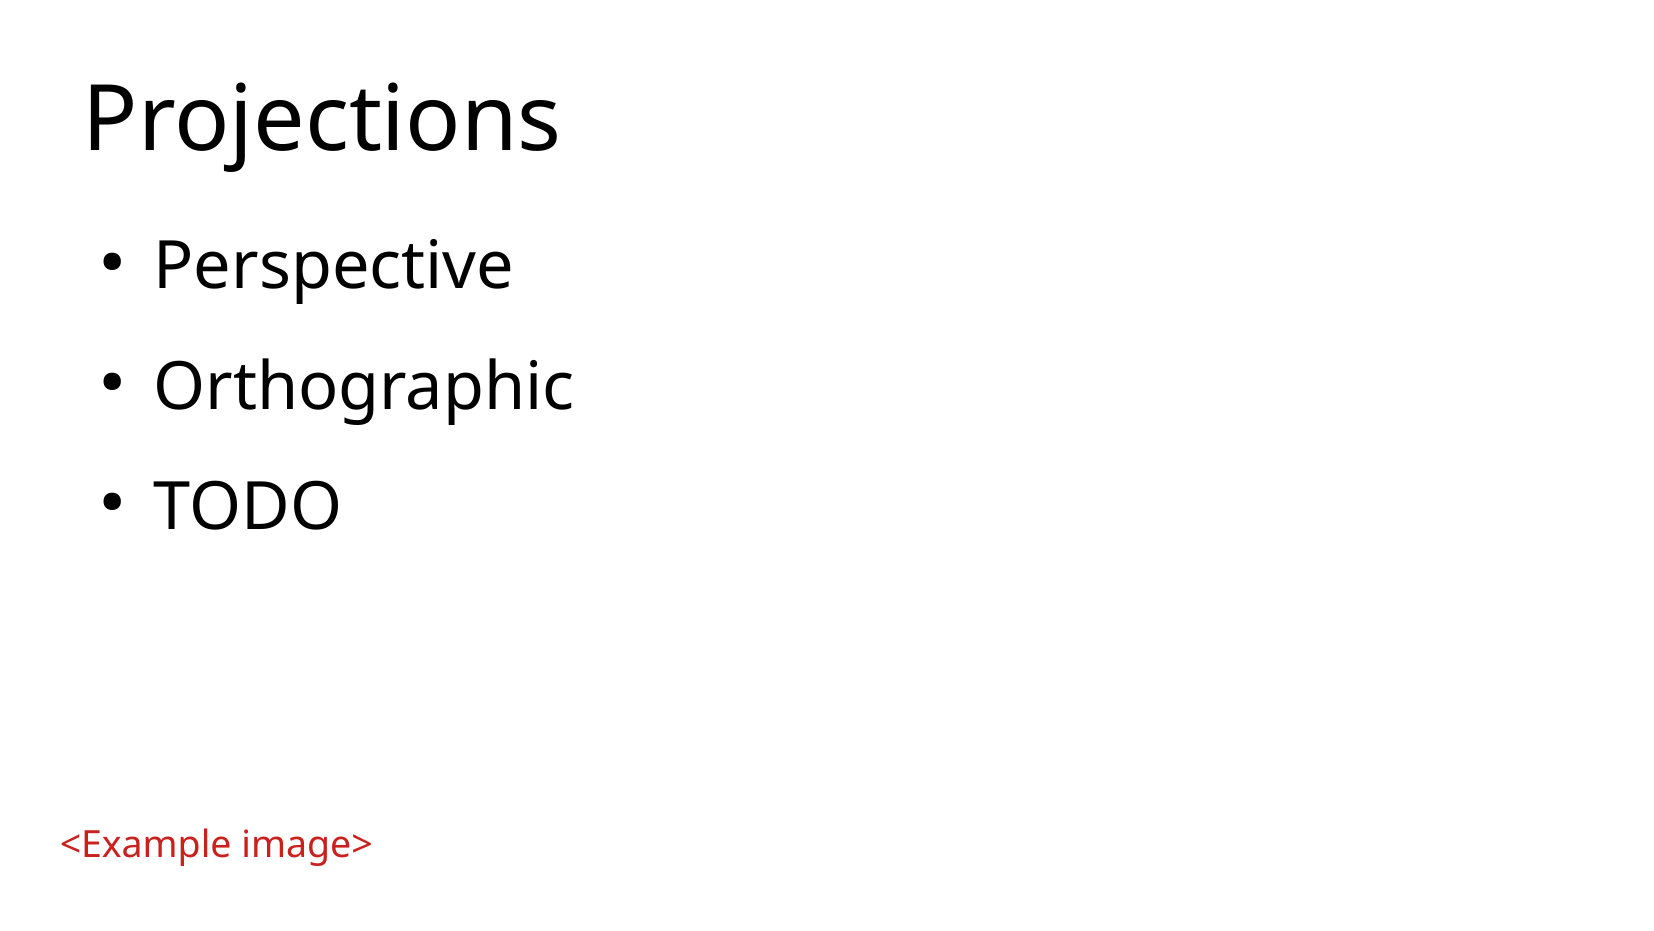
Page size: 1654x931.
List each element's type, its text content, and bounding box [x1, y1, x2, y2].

text_box <Example image> [45, 810, 1126, 872]
list Perspective Orthographic TODO [82, 217, 1571, 758]
title Projections [82, 37, 1571, 193]
